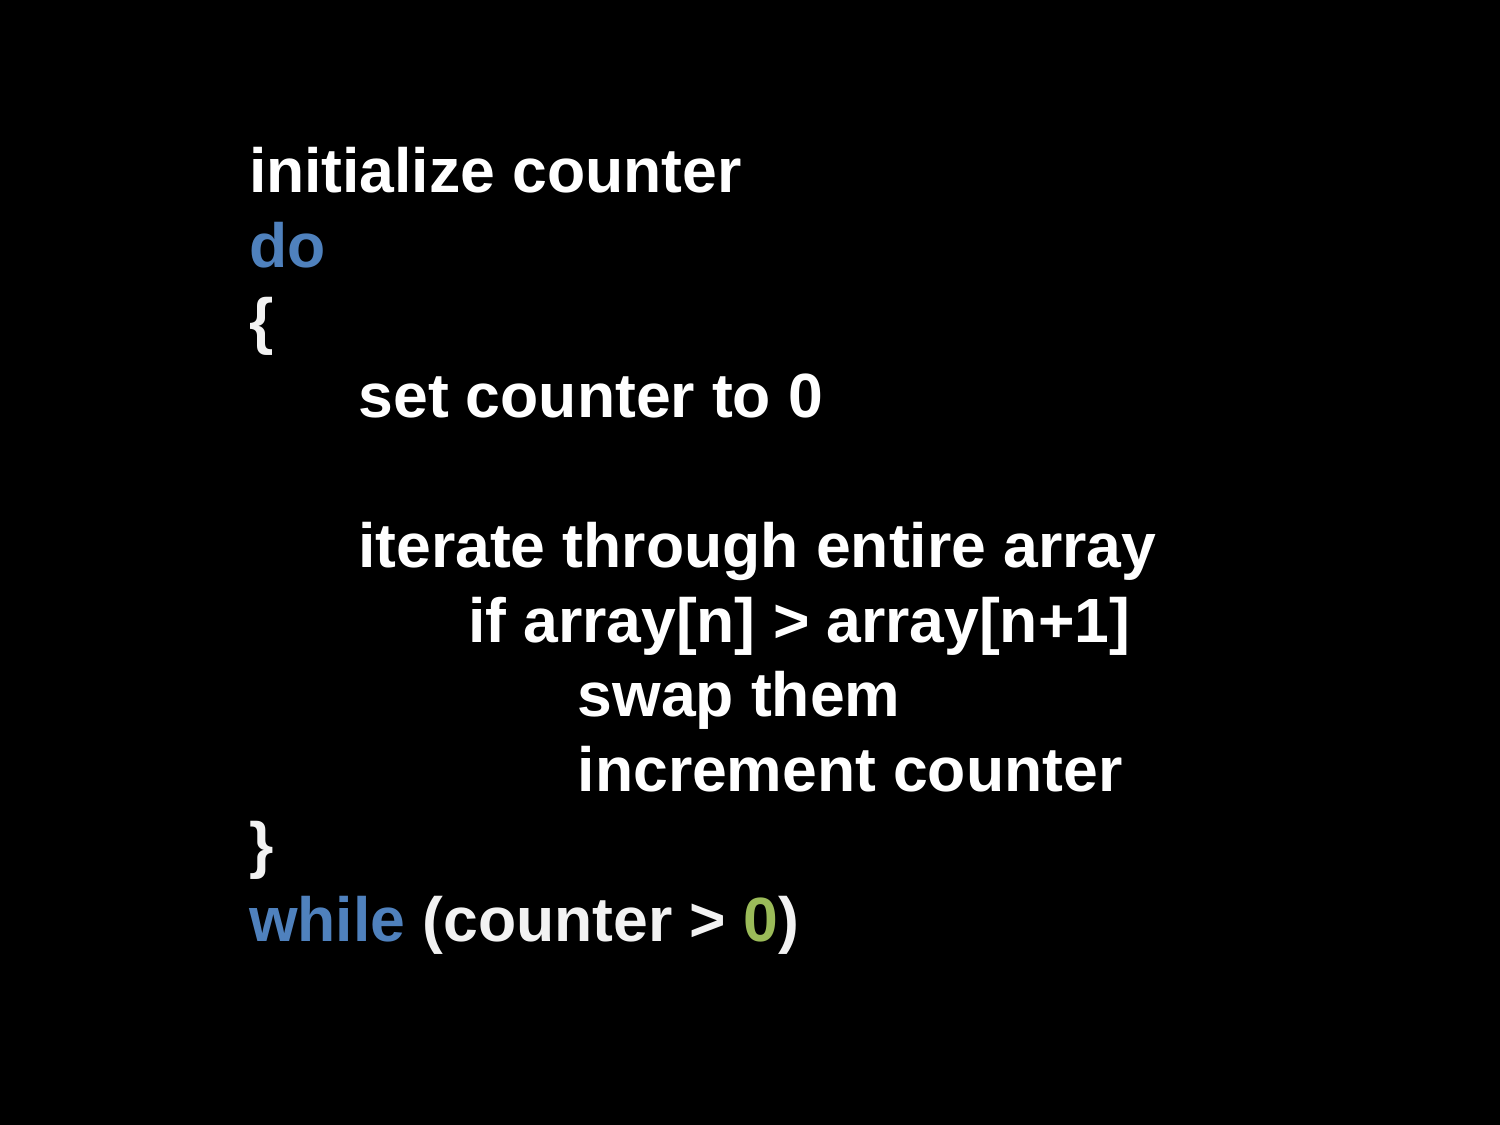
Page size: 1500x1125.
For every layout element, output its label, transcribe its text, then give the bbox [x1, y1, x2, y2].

text_box initialize counter do { set counter to 0 iterate through entire array if array[n] > array[n+1] swap them increment counter } while (counter > 0) [234, 258, 1358, 936]
